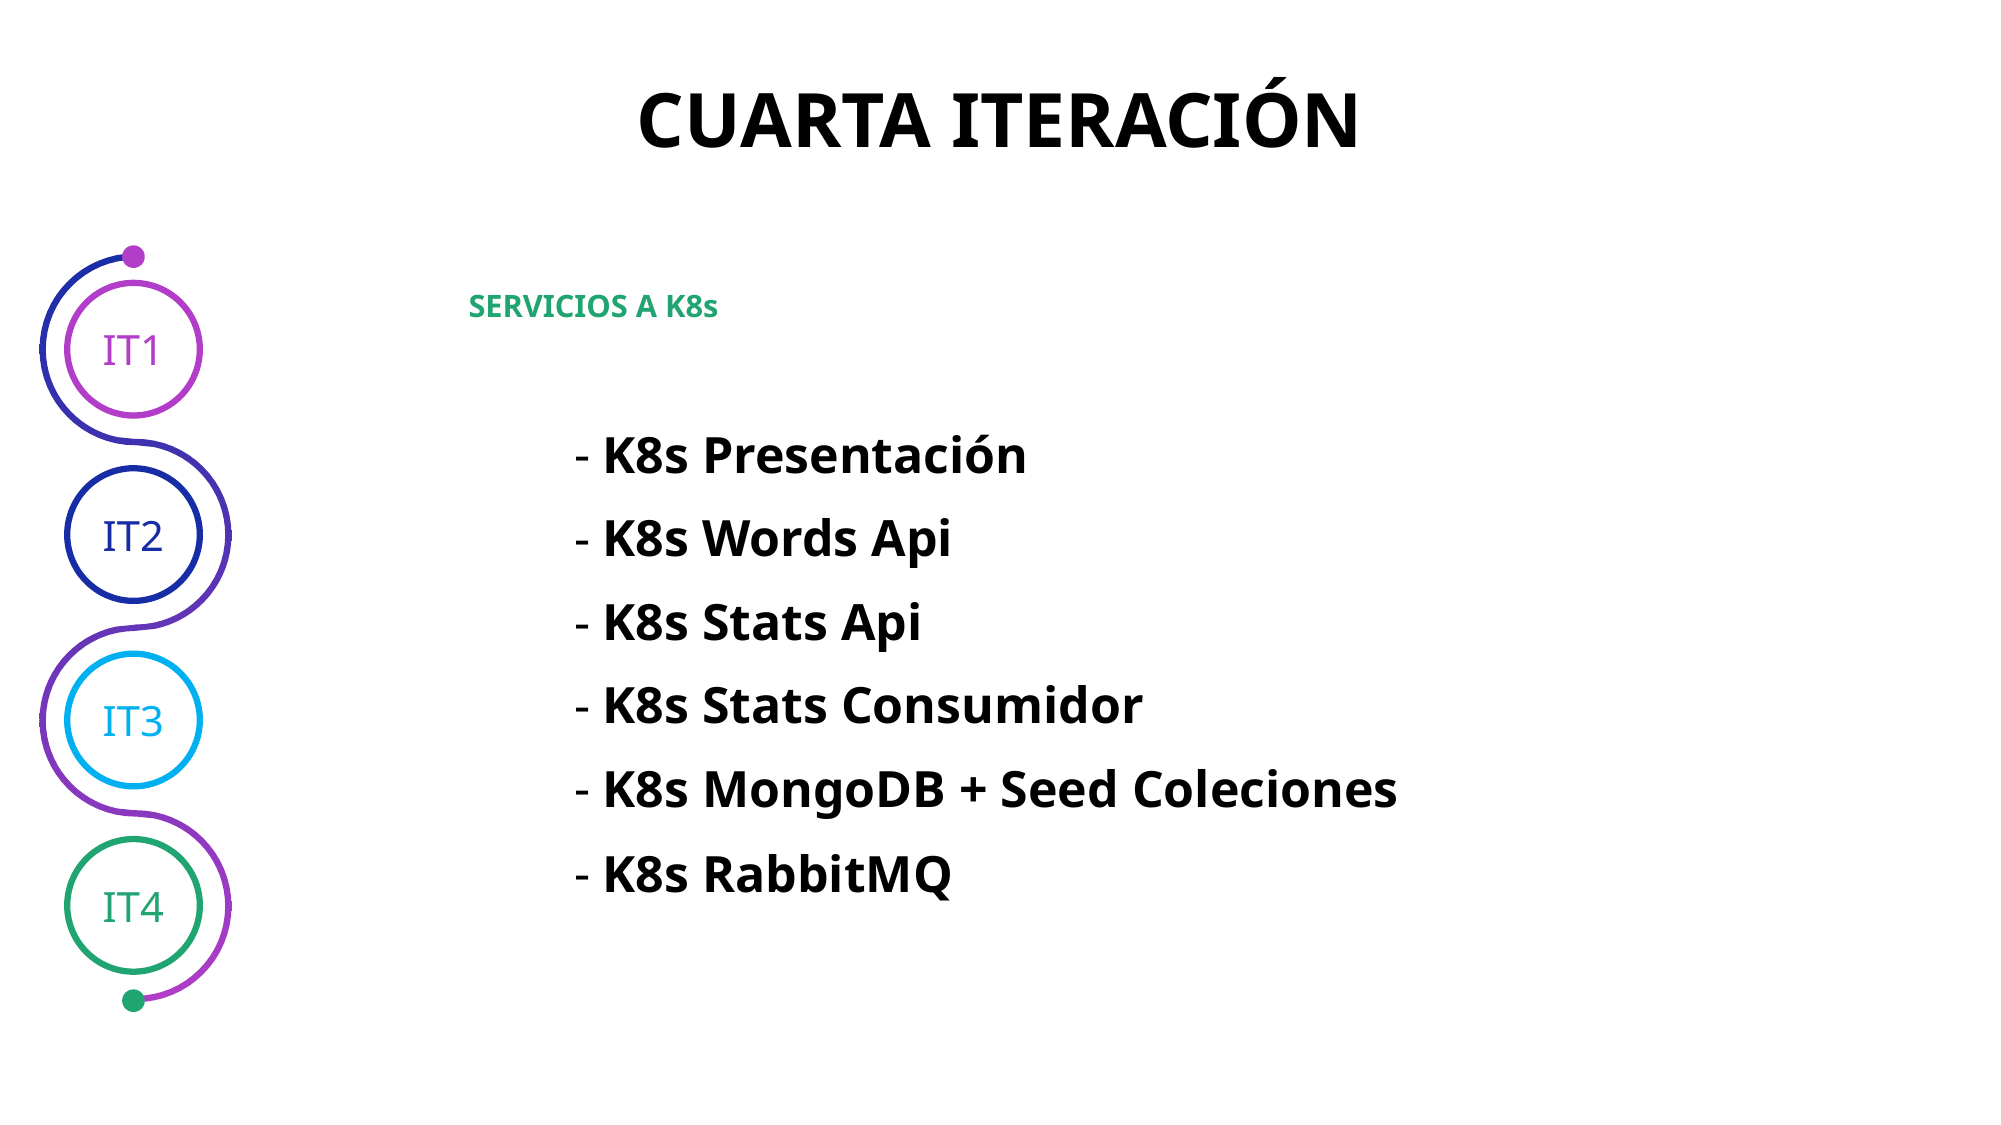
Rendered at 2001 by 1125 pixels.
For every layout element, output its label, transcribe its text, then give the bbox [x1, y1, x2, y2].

text_box [39, 245, 232, 1012]
text_box IT1 [67, 282, 200, 416]
text_box K8s RabbitMQ [559, 834, 1933, 919]
text_box IT3 [67, 653, 200, 787]
text_box K8s Stats Api [559, 583, 1933, 666]
text_box K8s Words Api [559, 500, 1933, 583]
text_box IT4 [67, 839, 200, 972]
title CUARTA Iteración [37, 75, 1963, 179]
text_box K8s MongoDB + Seed Coleciones [559, 749, 1933, 834]
list SERVICIOS A K8s [453, 283, 1604, 332]
text_box IT2 [67, 468, 200, 601]
text_box K8s Stats Consumidor [559, 666, 1933, 749]
text_box K8s Presentación [559, 415, 1933, 500]
